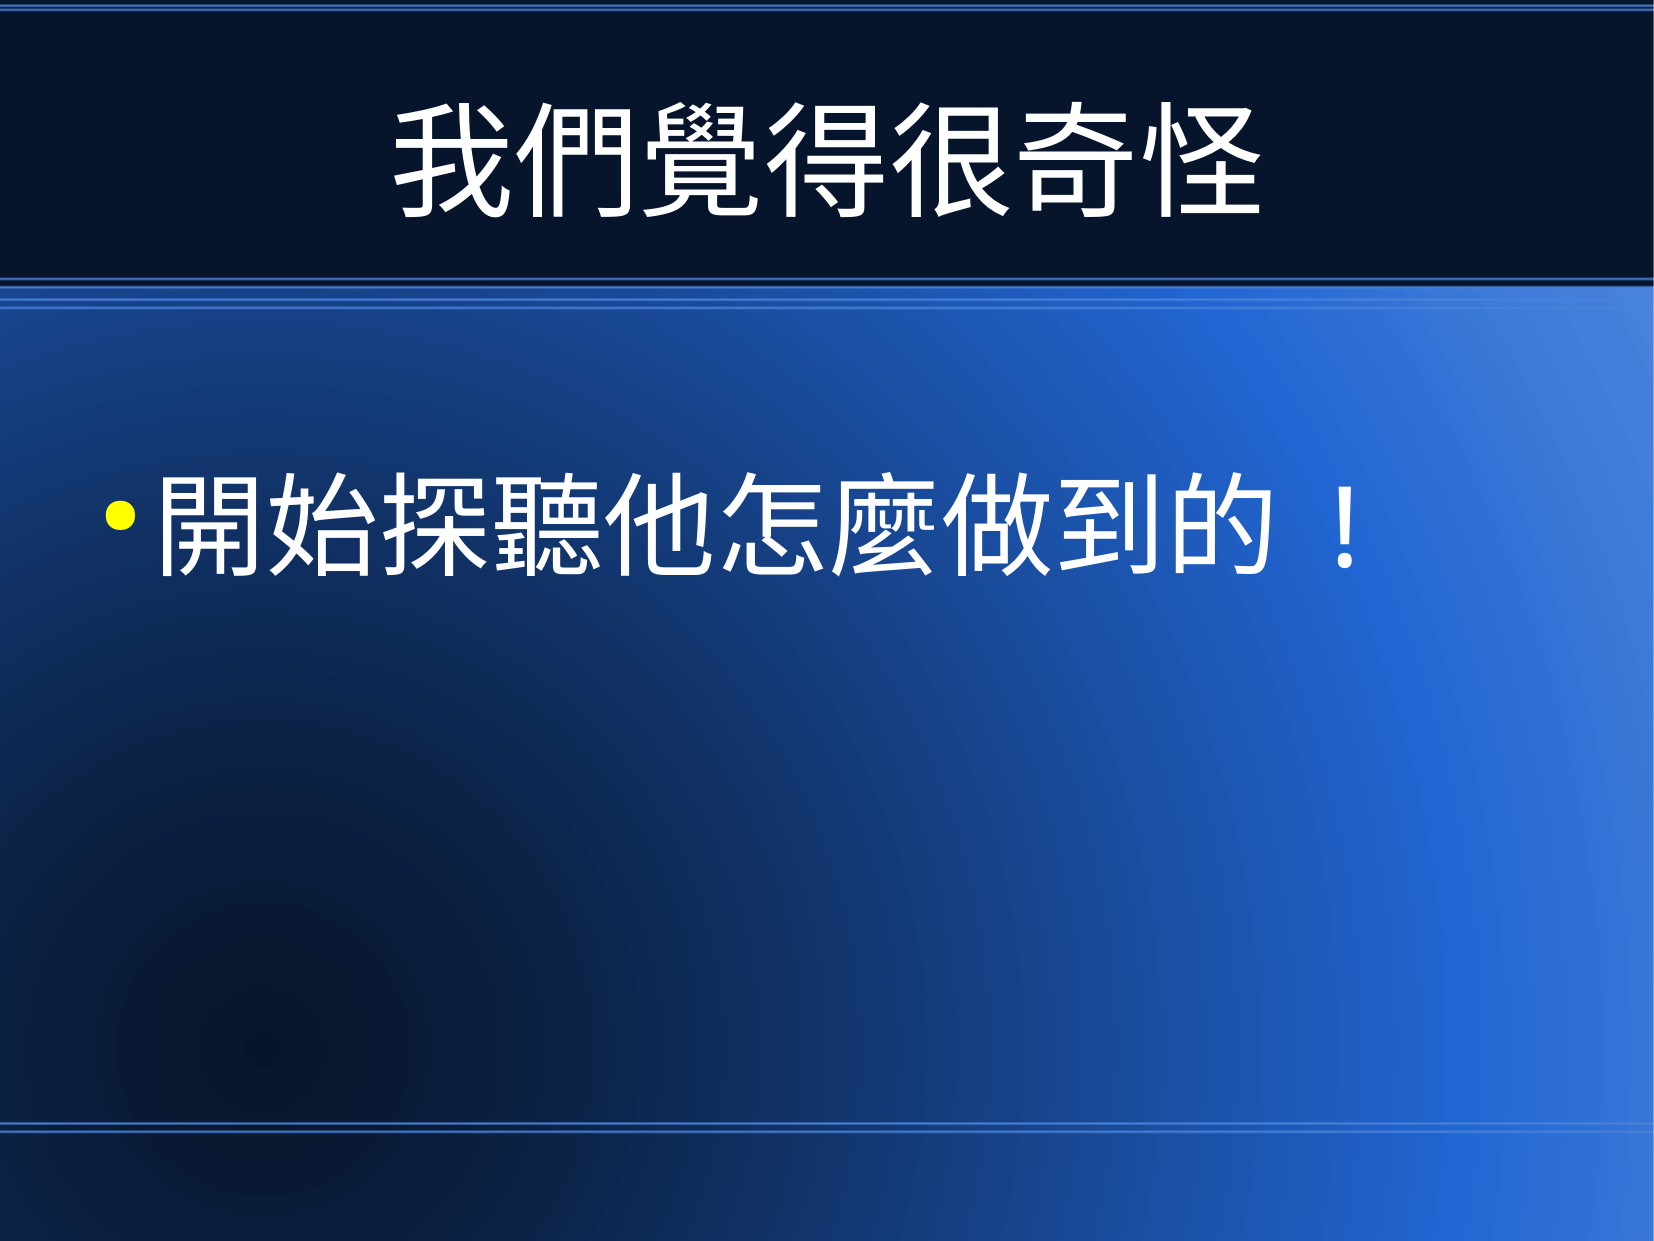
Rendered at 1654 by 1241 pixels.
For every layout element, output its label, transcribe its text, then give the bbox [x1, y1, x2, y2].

picture [0, 0, 1654, 1241]
title 我們覺得很奇怪 [82, 49, 1571, 257]
list 開始探聽他怎麼做到的! [82, 355, 1571, 1241]
